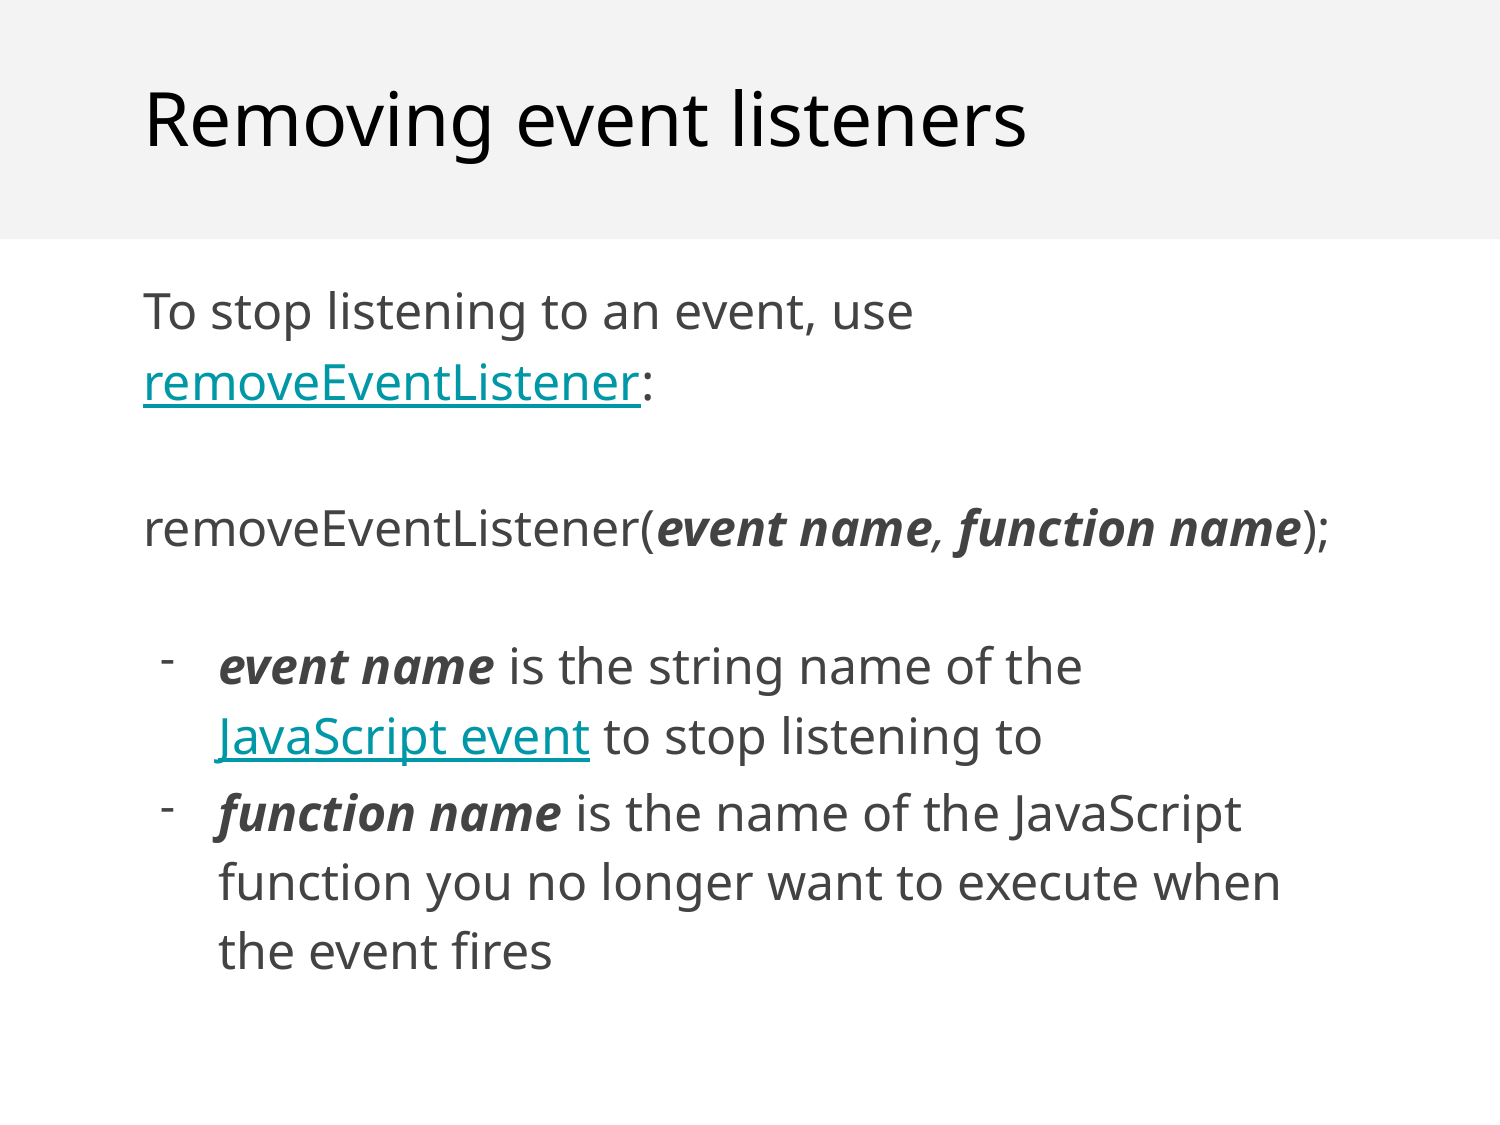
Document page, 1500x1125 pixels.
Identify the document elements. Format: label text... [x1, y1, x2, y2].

list To stop listening to an event, use removeEventListener: removeEventListener(event name, function name); event name is the string name of the JavaScript event to stop listening to function name is the name of the JavaScript function you no longer want to execute when the event fires [128, 255, 1372, 1017]
title Removing event listeners [128, 56, 1372, 183]
